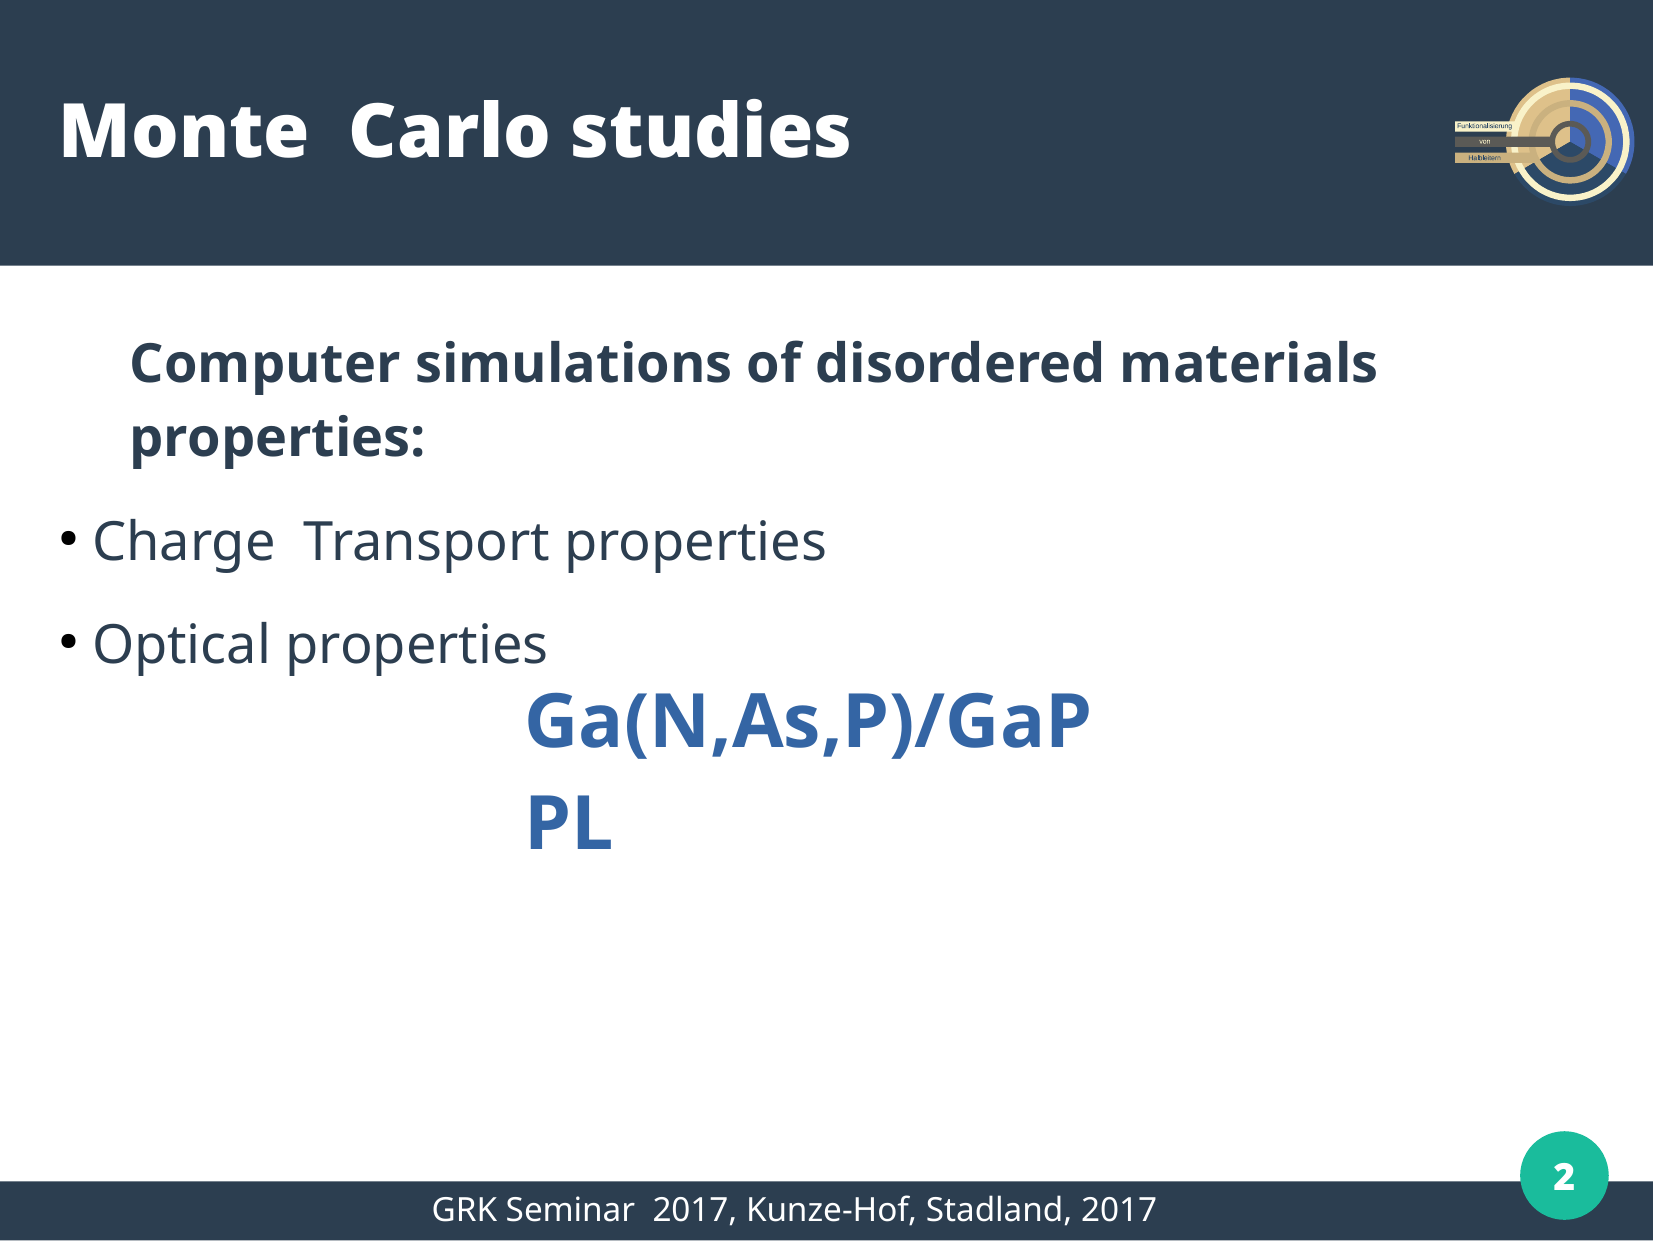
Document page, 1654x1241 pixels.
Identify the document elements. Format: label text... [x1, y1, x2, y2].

picture [1455, 77, 1636, 207]
list Computer simulations of disordered materials properties: Charge Transport properties Optical properties [58, 324, 1565, 1093]
title Monte Carlo studies [58, 49, 1594, 207]
text_box Ga(N,As,P)/GaP PL [510, 660, 1209, 863]
text_box GRK Seminar 2017, Kunze-Hof, Stadland, 2017 [135, 1178, 1456, 1241]
